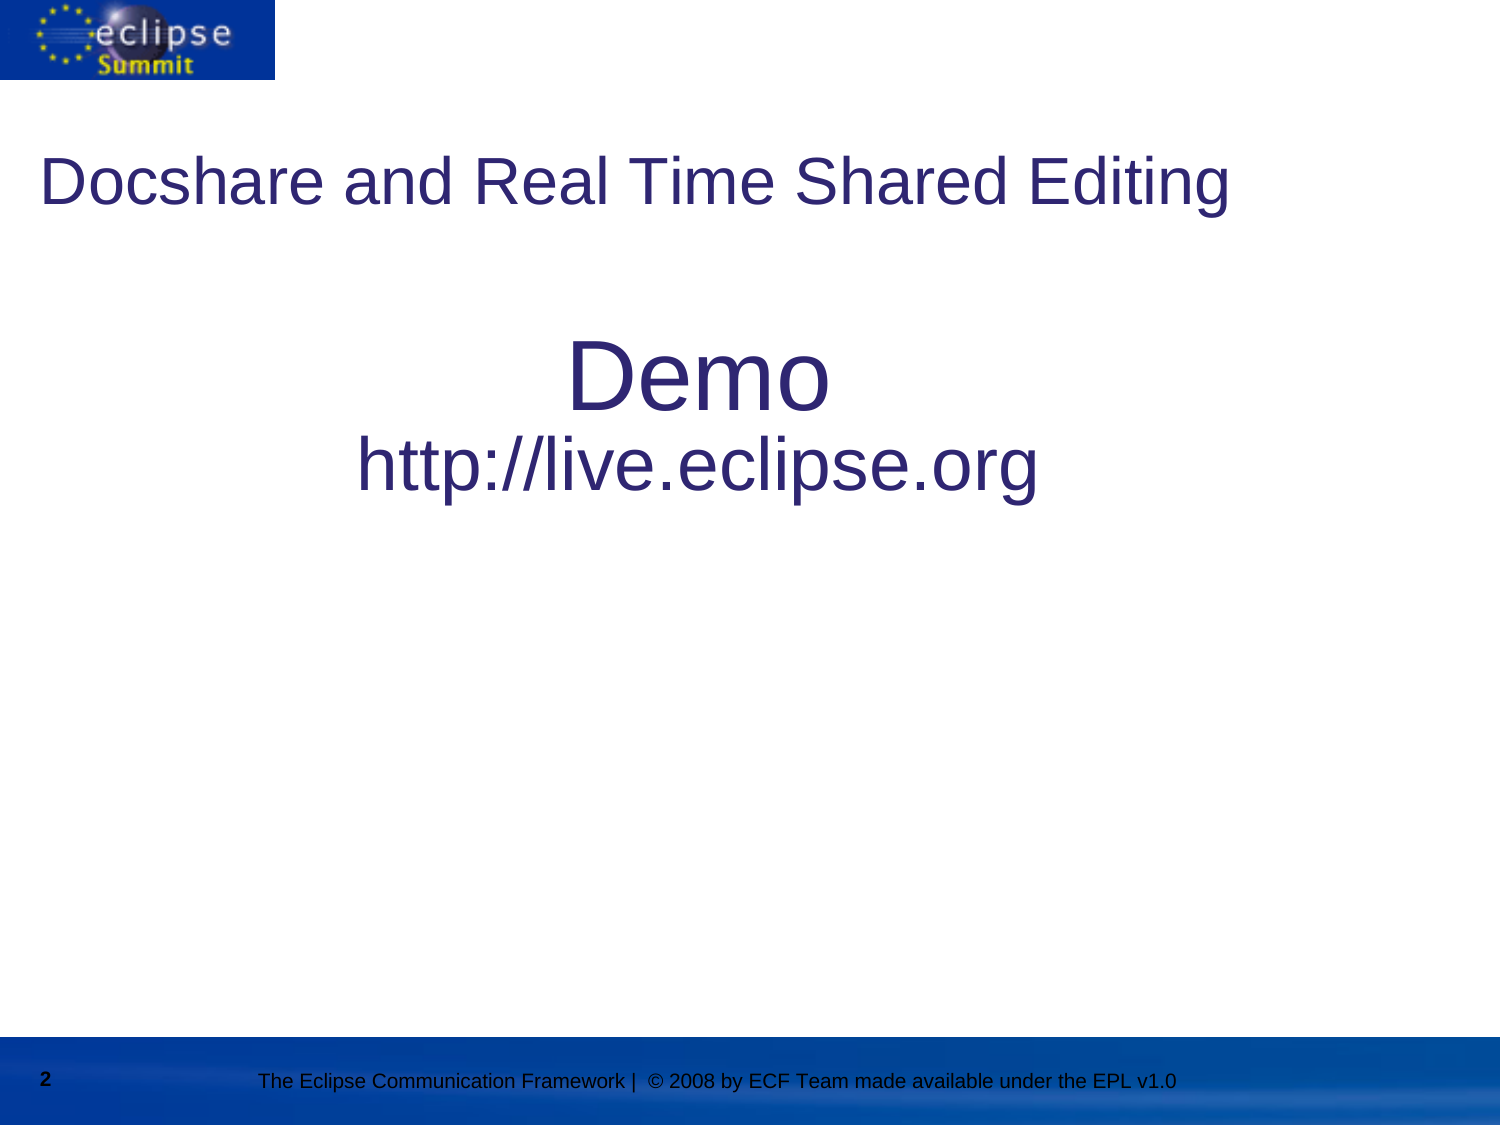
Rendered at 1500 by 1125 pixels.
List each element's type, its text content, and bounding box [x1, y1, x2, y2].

picture [0, 1037, 1500, 1125]
title Demo http://live.eclipse.org [342, 321, 1145, 824]
title Docshare and Real Time Shared Editing [25, 142, 1378, 234]
picture [0, 0, 275, 80]
